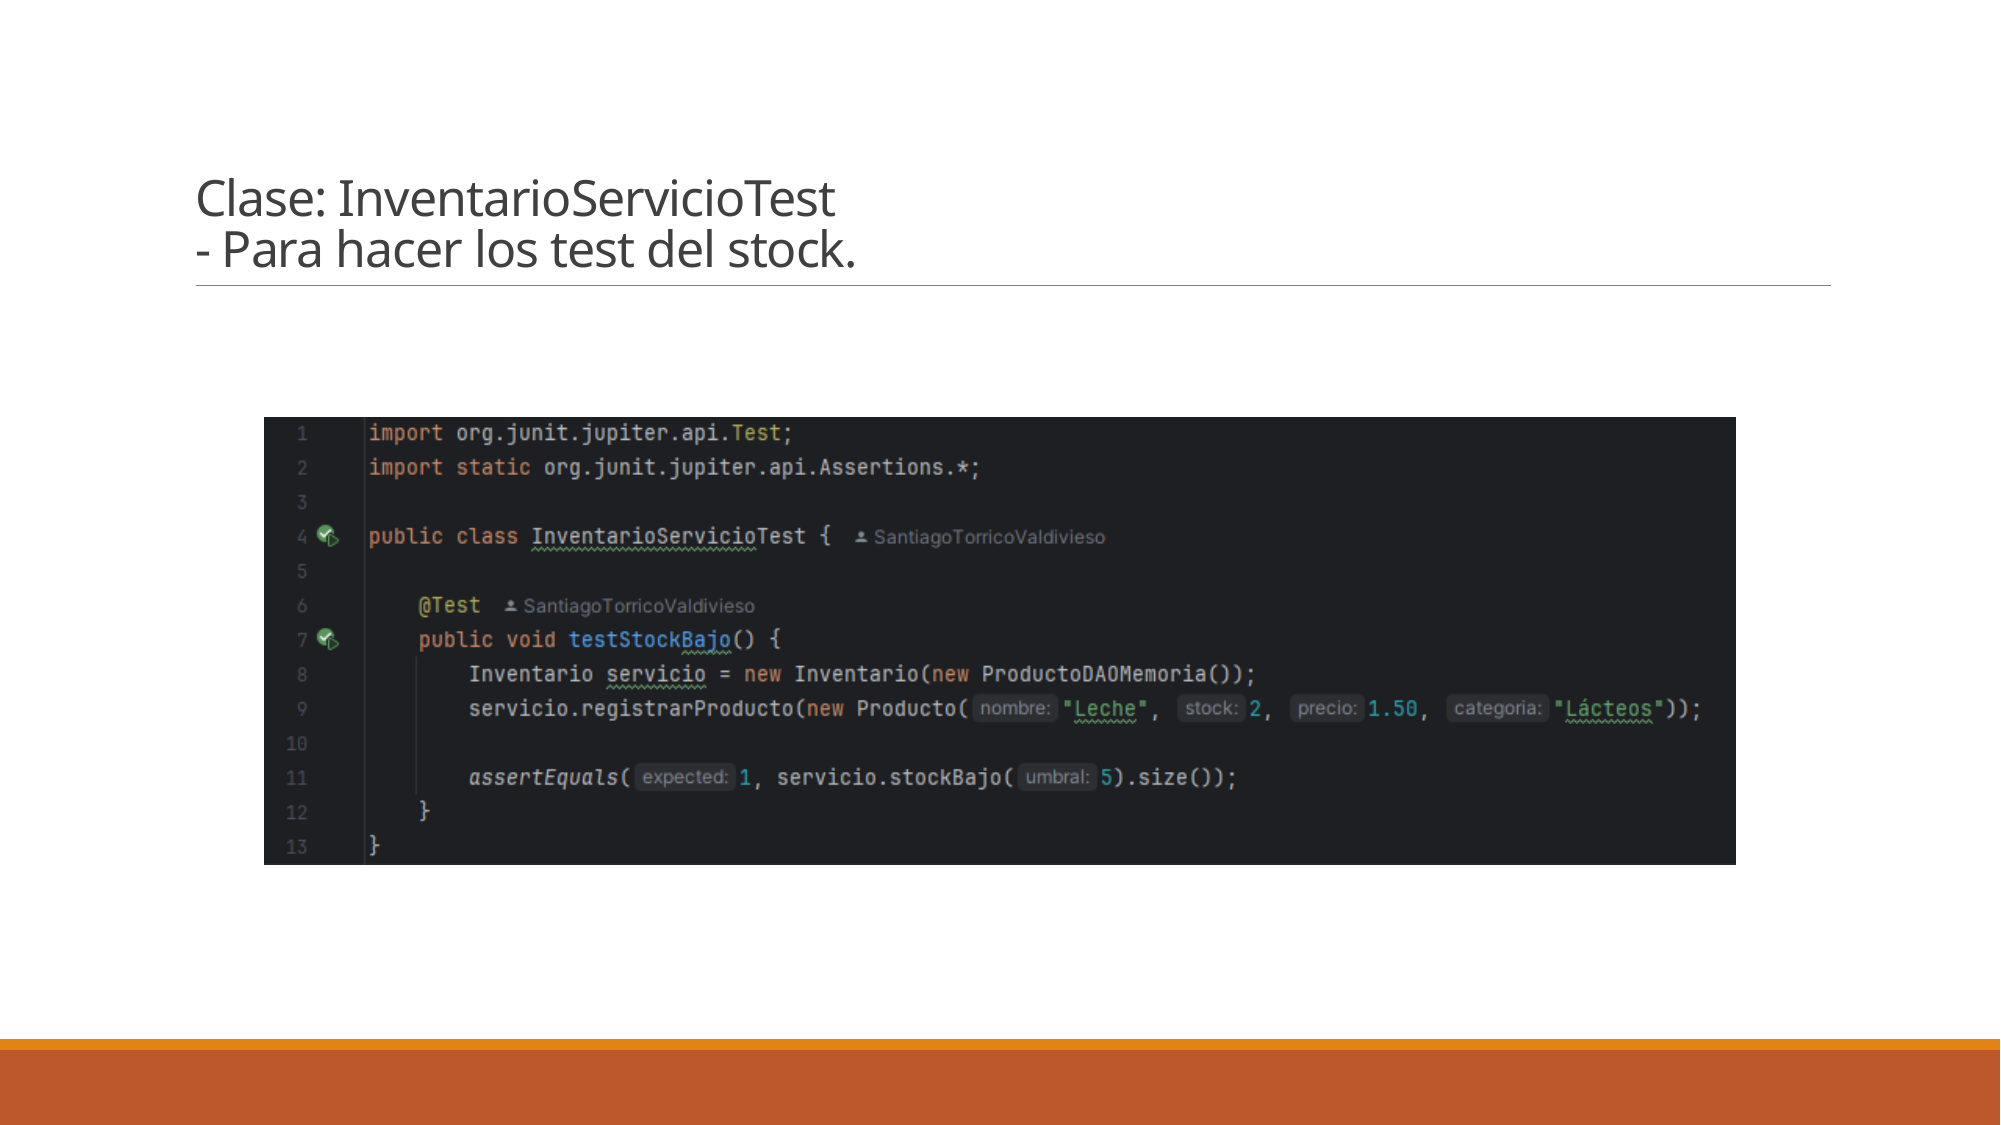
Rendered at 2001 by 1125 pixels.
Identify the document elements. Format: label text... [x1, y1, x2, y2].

picture [264, 417, 1736, 865]
title Clase: InventarioServicioTest - Para hacer los test del stock. [180, 47, 1831, 286]
